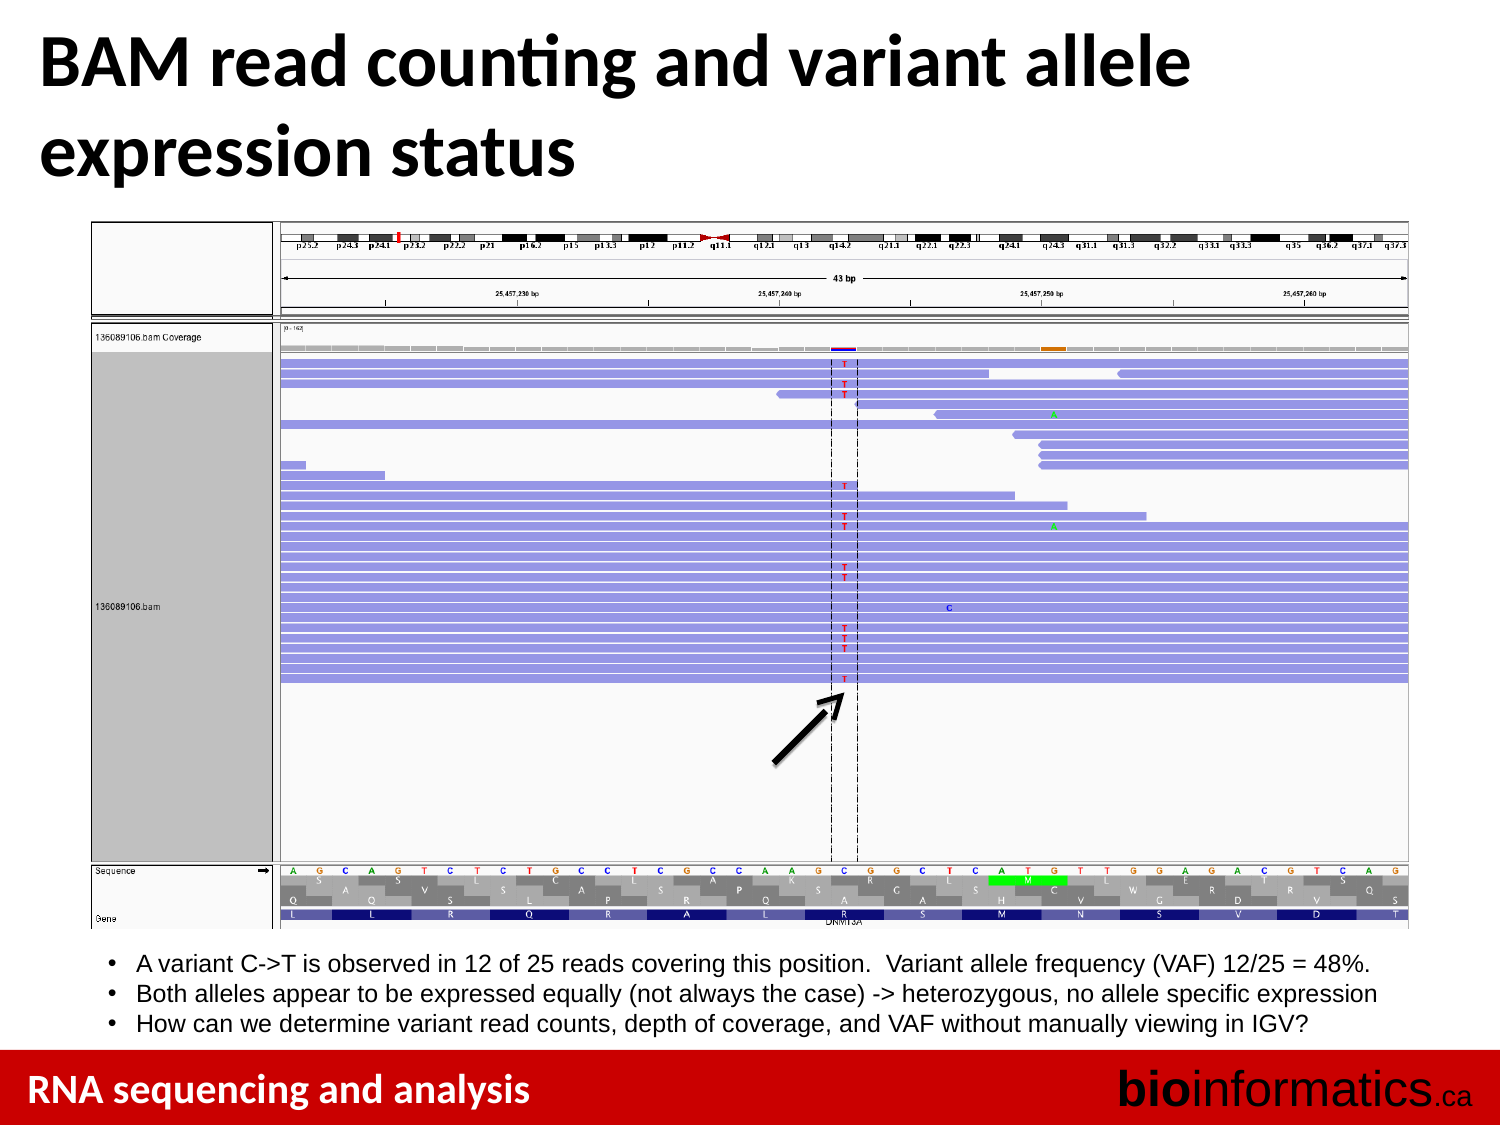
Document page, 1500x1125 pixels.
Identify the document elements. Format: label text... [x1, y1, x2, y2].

text_box A variant C->T is observed in 12 of 25 reads covering this position. Variant allele frequency (VAF) 12/25 = 48%. Both alleles appear to be expressed equally (not always the case) -> heterozygous, no allele specific expression How can we determine variant read counts, depth of coverage, and VAF without manually viewing in IGV? [93, 940, 1396, 1046]
title BAM read counting and variant allele expression status [24, 7, 1475, 195]
picture [84, 221, 1415, 929]
